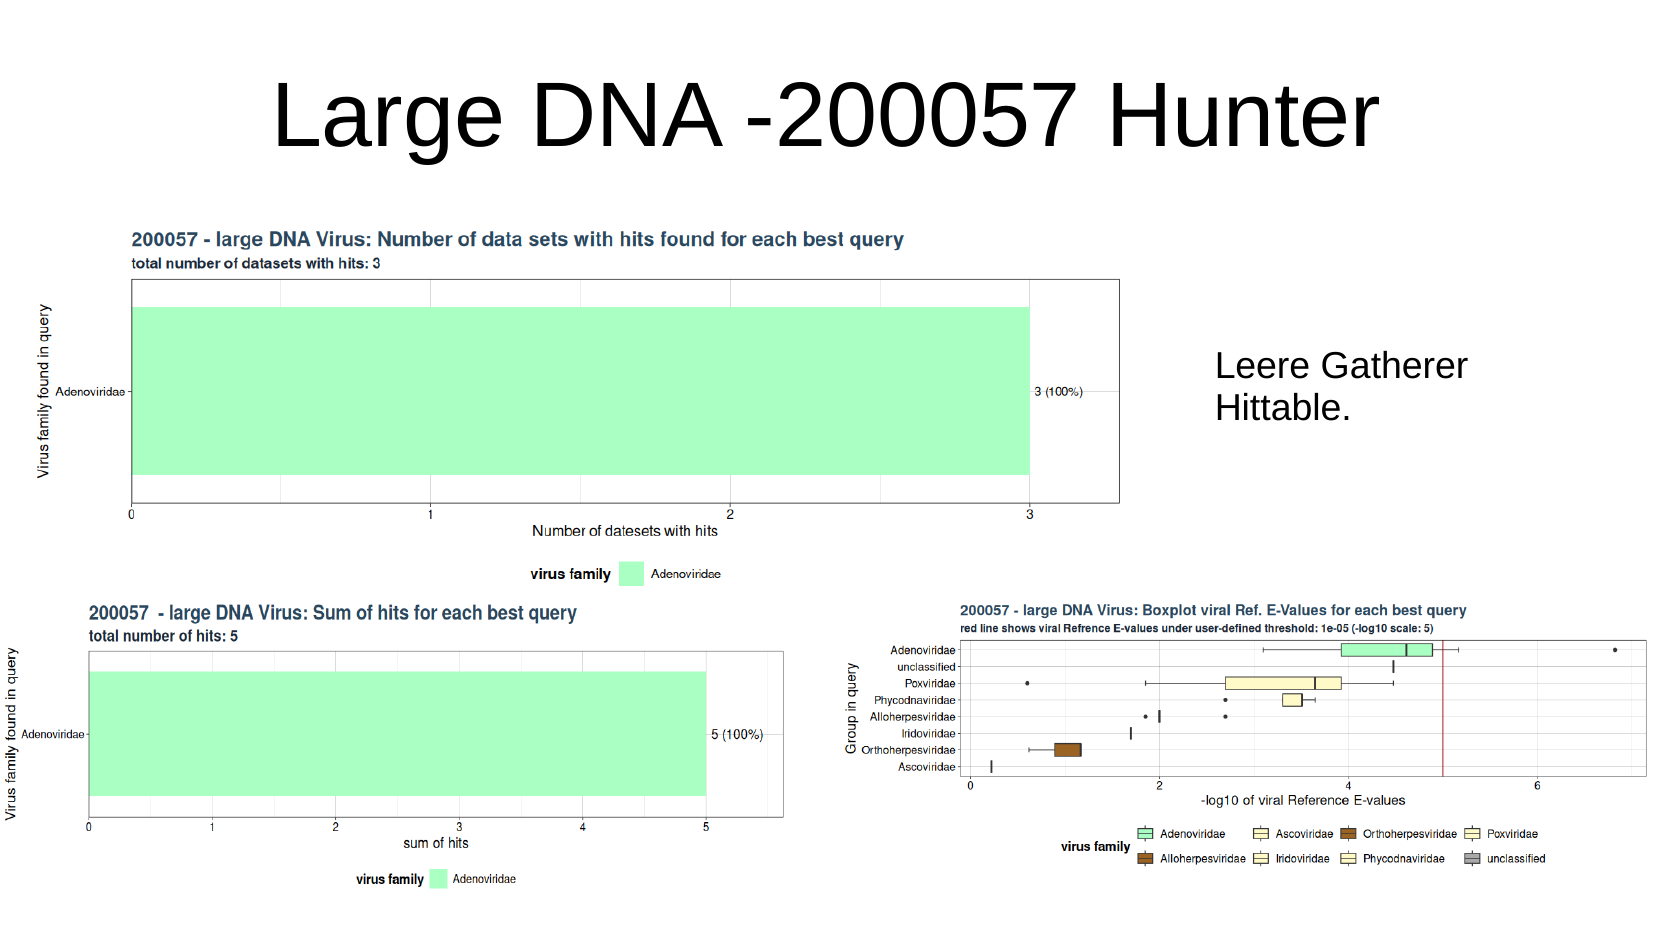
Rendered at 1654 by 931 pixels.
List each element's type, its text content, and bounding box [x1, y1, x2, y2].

title Large DNA -200057 Hunter [82, 37, 1571, 193]
text_box Leere Gatherer Hittable. [1200, 337, 1613, 488]
picture [0, 224, 1651, 901]
